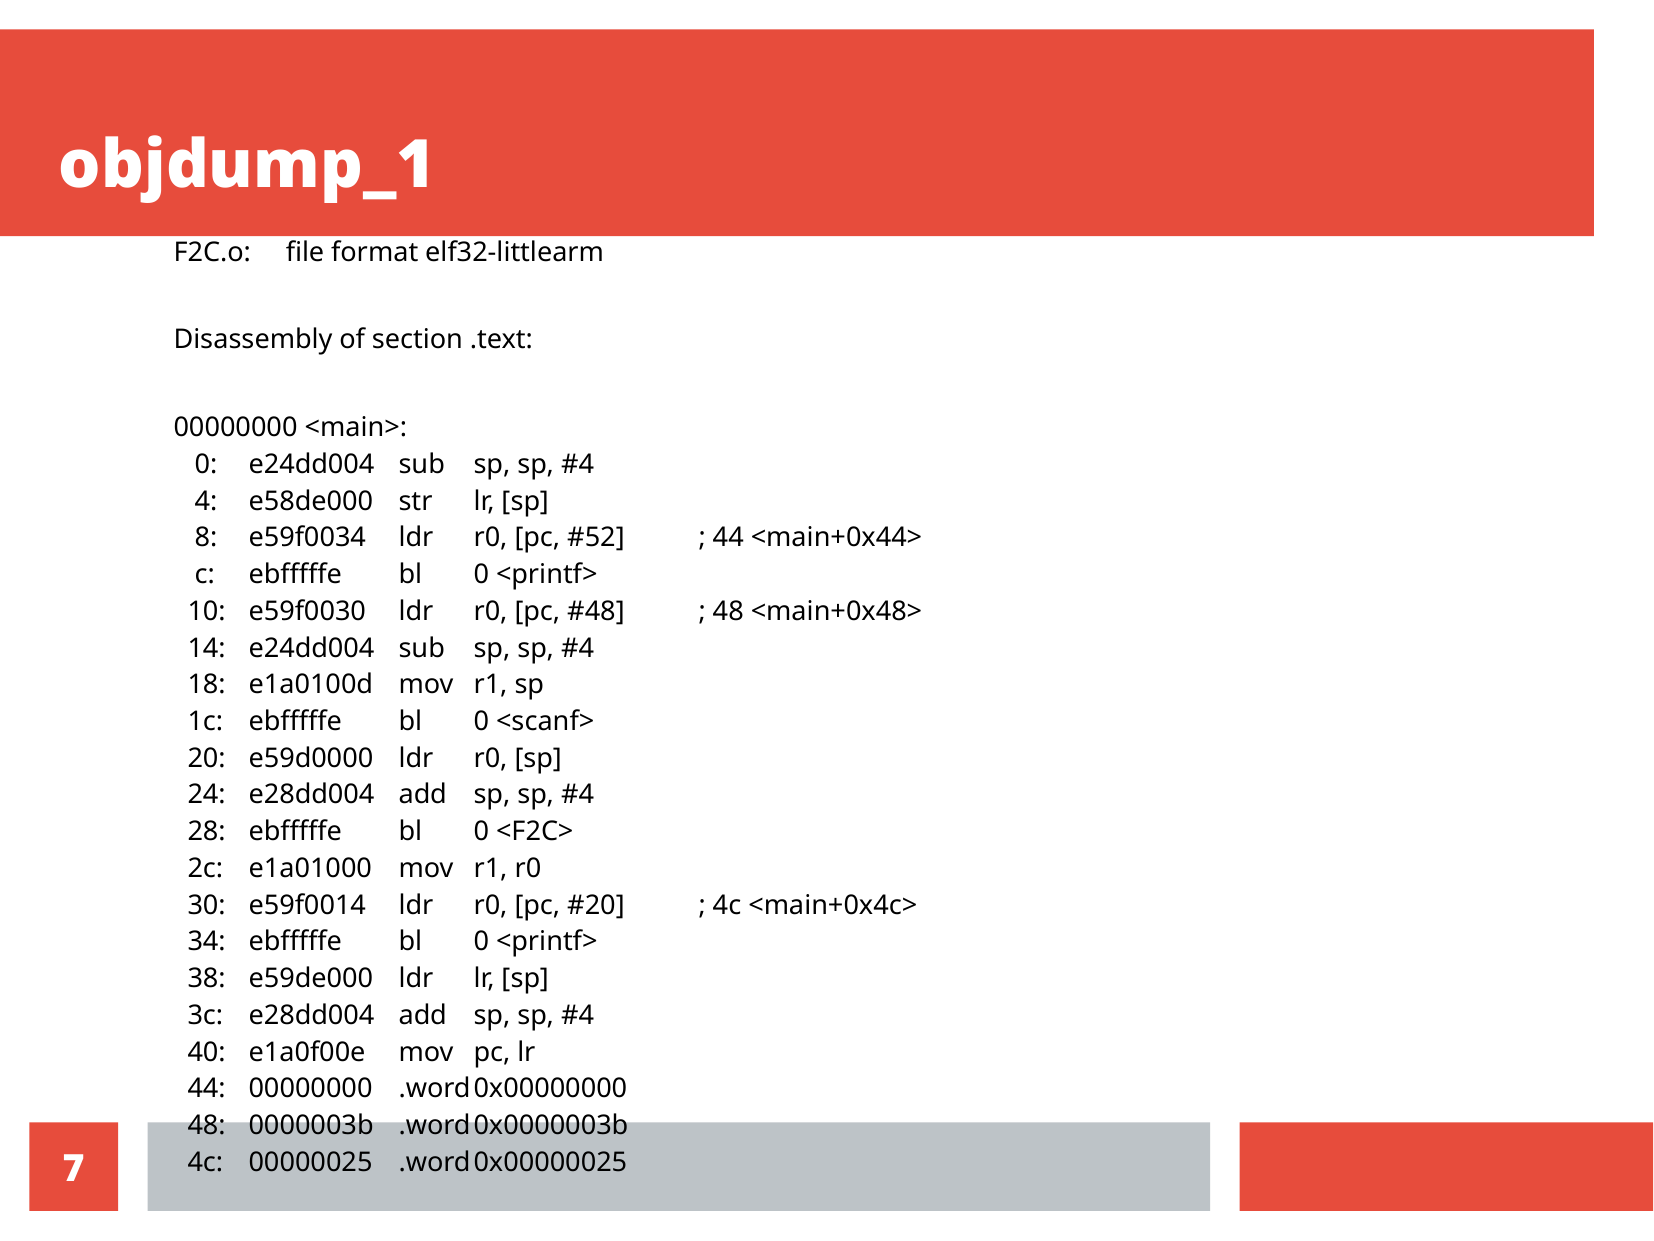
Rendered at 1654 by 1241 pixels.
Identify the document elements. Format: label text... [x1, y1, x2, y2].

title objdump_1 [58, 59, 1594, 207]
text_box F2C.o: file format elf32-littlearm Disassembly of section .text: 00000000 <main>: 0: e24dd004 sub sp, sp, #4 4: e58de000 str lr, [sp] 8: e59f0034 ldr r0, [pc, #52] ; 44 <main+0x44> c: ebfffffe bl 0 <printf> 10: e59f0030 ldr r0, [pc, #48] ; 48 <main+0x48> 14: e24dd004 sub sp, sp, #4 18: e1a0100d mov r1, sp 1c: ebfffffe bl 0 <scanf> 20: e59d0000 ldr r0, [sp] 24: e28dd004 add sp, sp, #4 28: ebfffffe bl 0 <F2C> 2c: e1a01000 mov r1, r0 30: e59f0014 ldr r0, [pc, #20] ; 4c <main+0x4c> 34: ebfffffe bl 0 <printf> 38: e59de000 ldr lr, [sp] 3c: e28dd004 add sp, sp, #4 40: e1a0f00e mov pc, lr 44: 00000000 .word 0x00000000 48: 0000003b .word 0x0000003b 4c: 00000025 .word 0x00000025 [158, 225, 1164, 1112]
